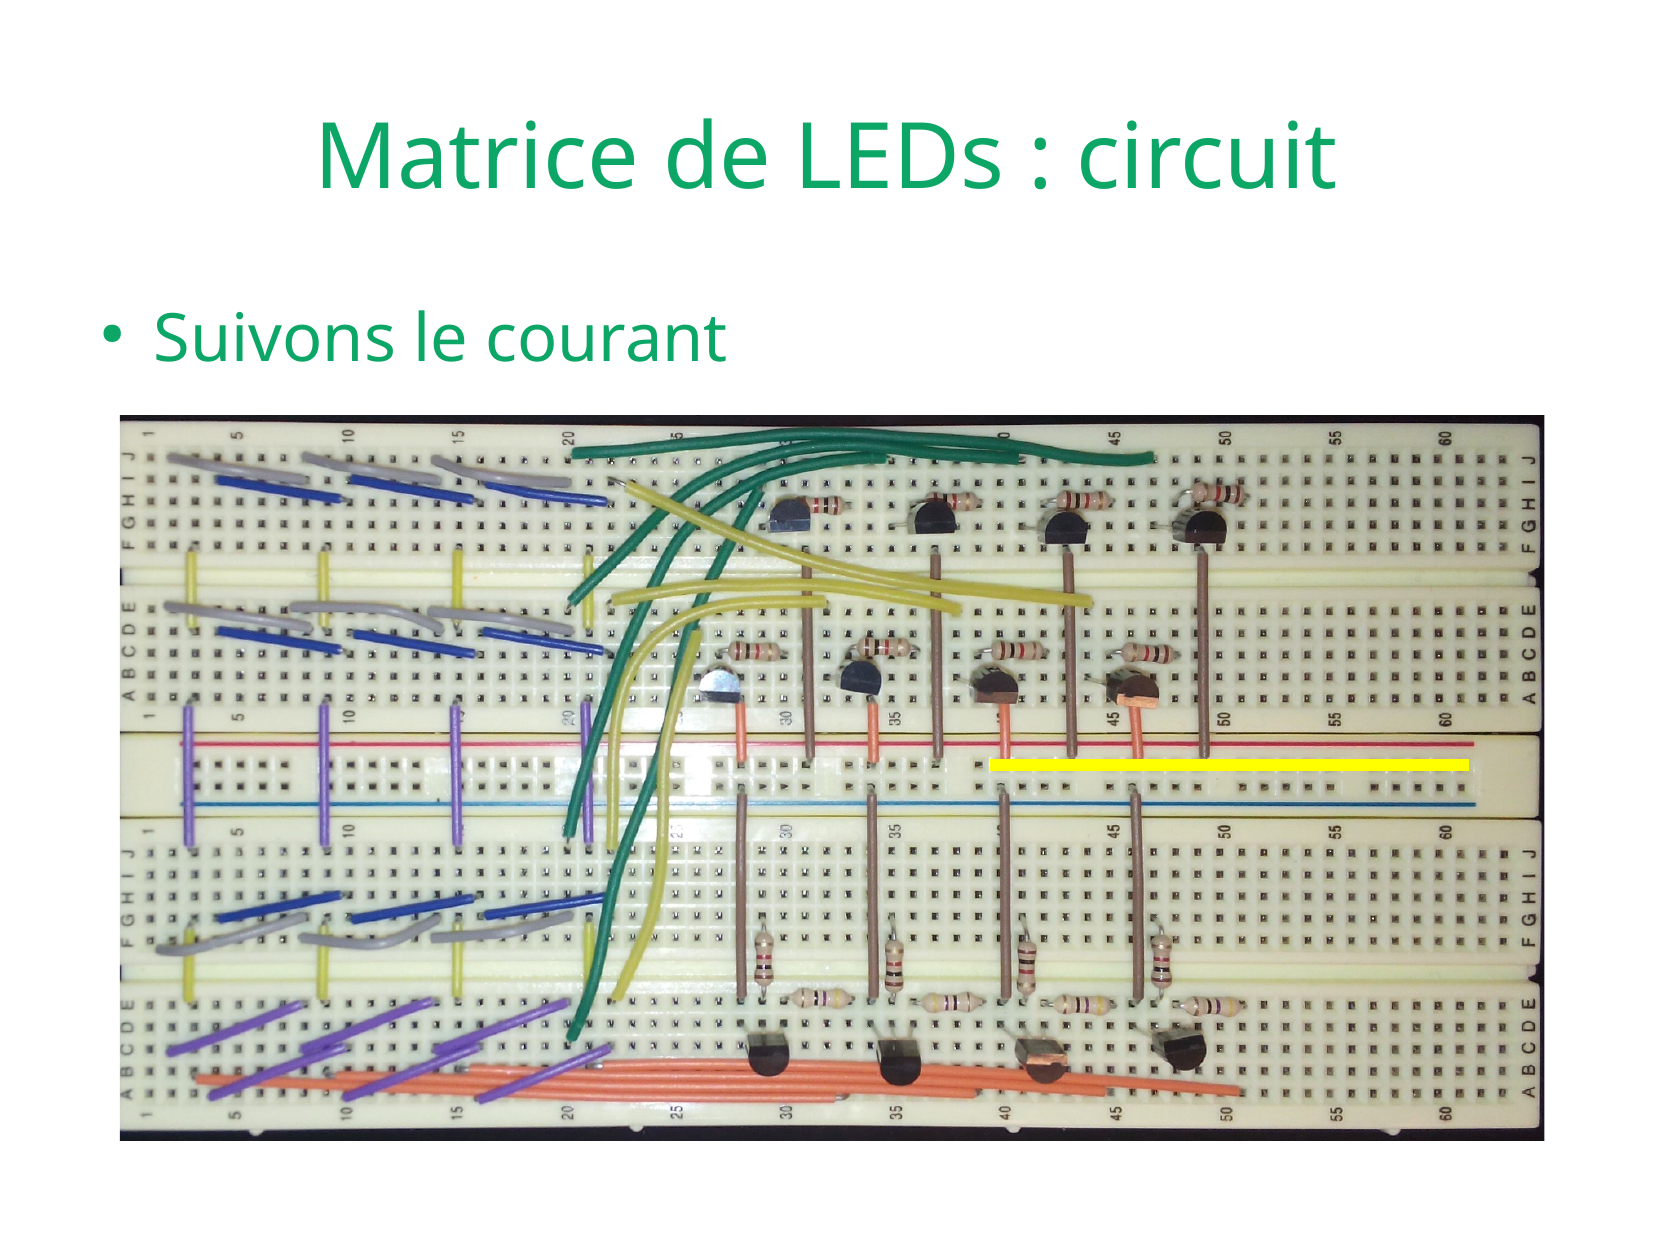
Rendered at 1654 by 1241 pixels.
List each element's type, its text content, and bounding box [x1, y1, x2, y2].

picture [119, 415, 1545, 1141]
list Suivons le courant [82, 290, 1571, 1010]
title Matrice de LEDs : circuit [82, 49, 1571, 257]
